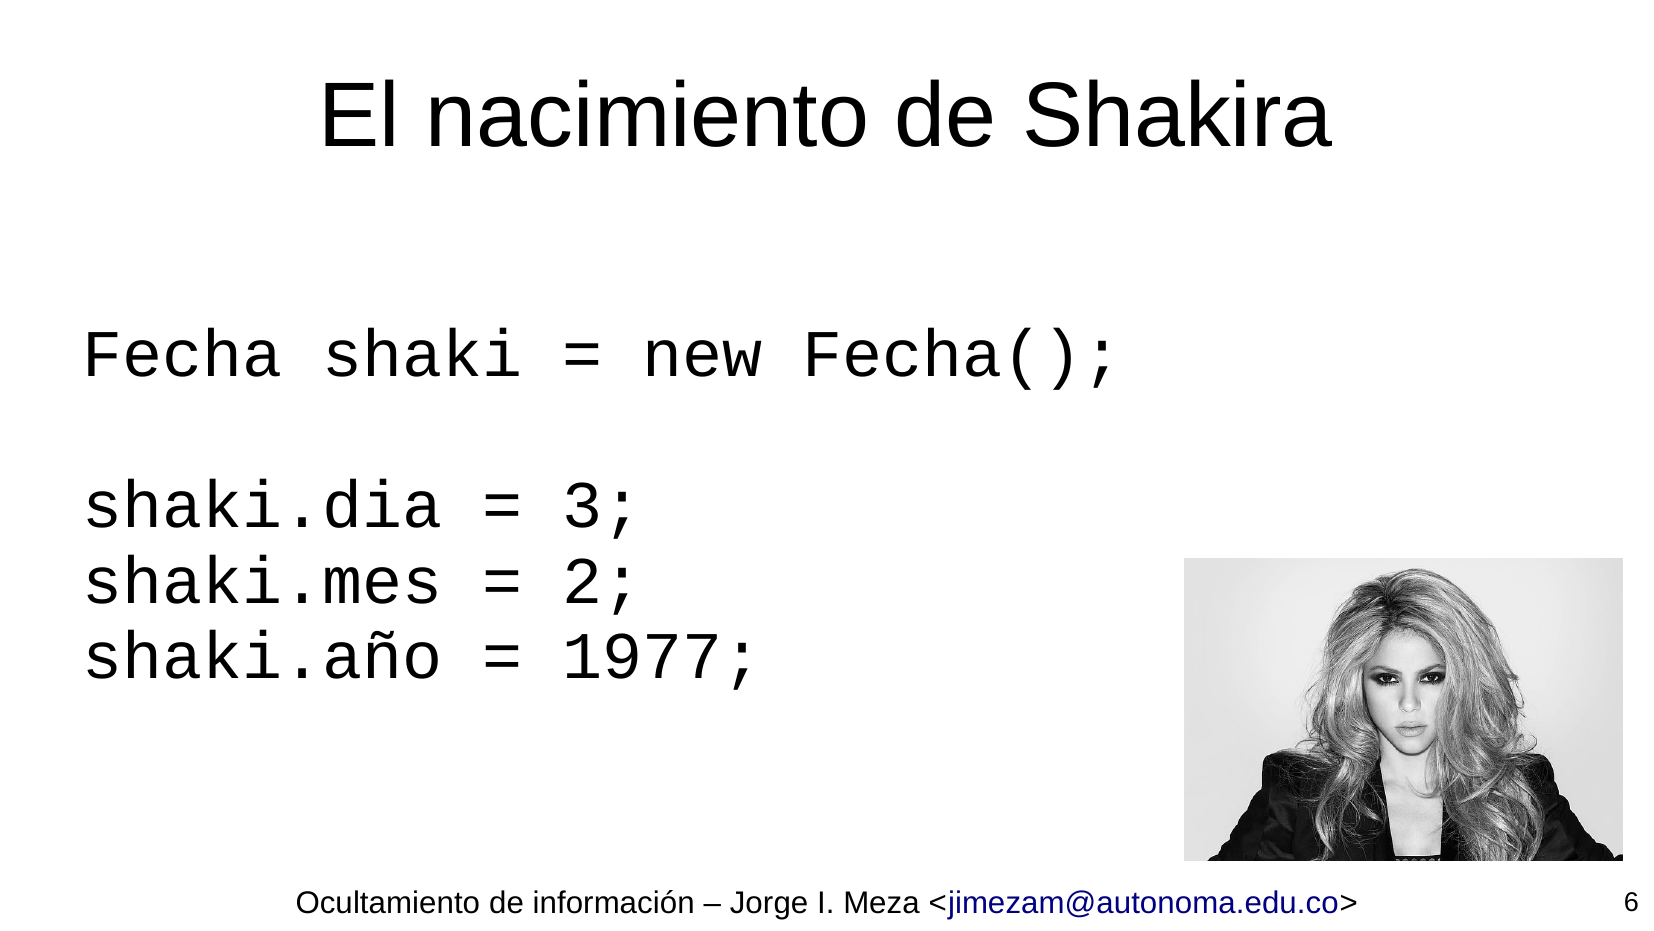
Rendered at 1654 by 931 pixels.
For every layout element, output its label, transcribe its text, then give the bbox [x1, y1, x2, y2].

picture [1184, 558, 1623, 861]
title El nacimiento de Shakira [82, 37, 1571, 193]
subtitle Fecha shaki = new Fecha(); shaki.dia = 3; shaki.mes = 2; shaki.año = 1977; [82, 217, 1571, 879]
